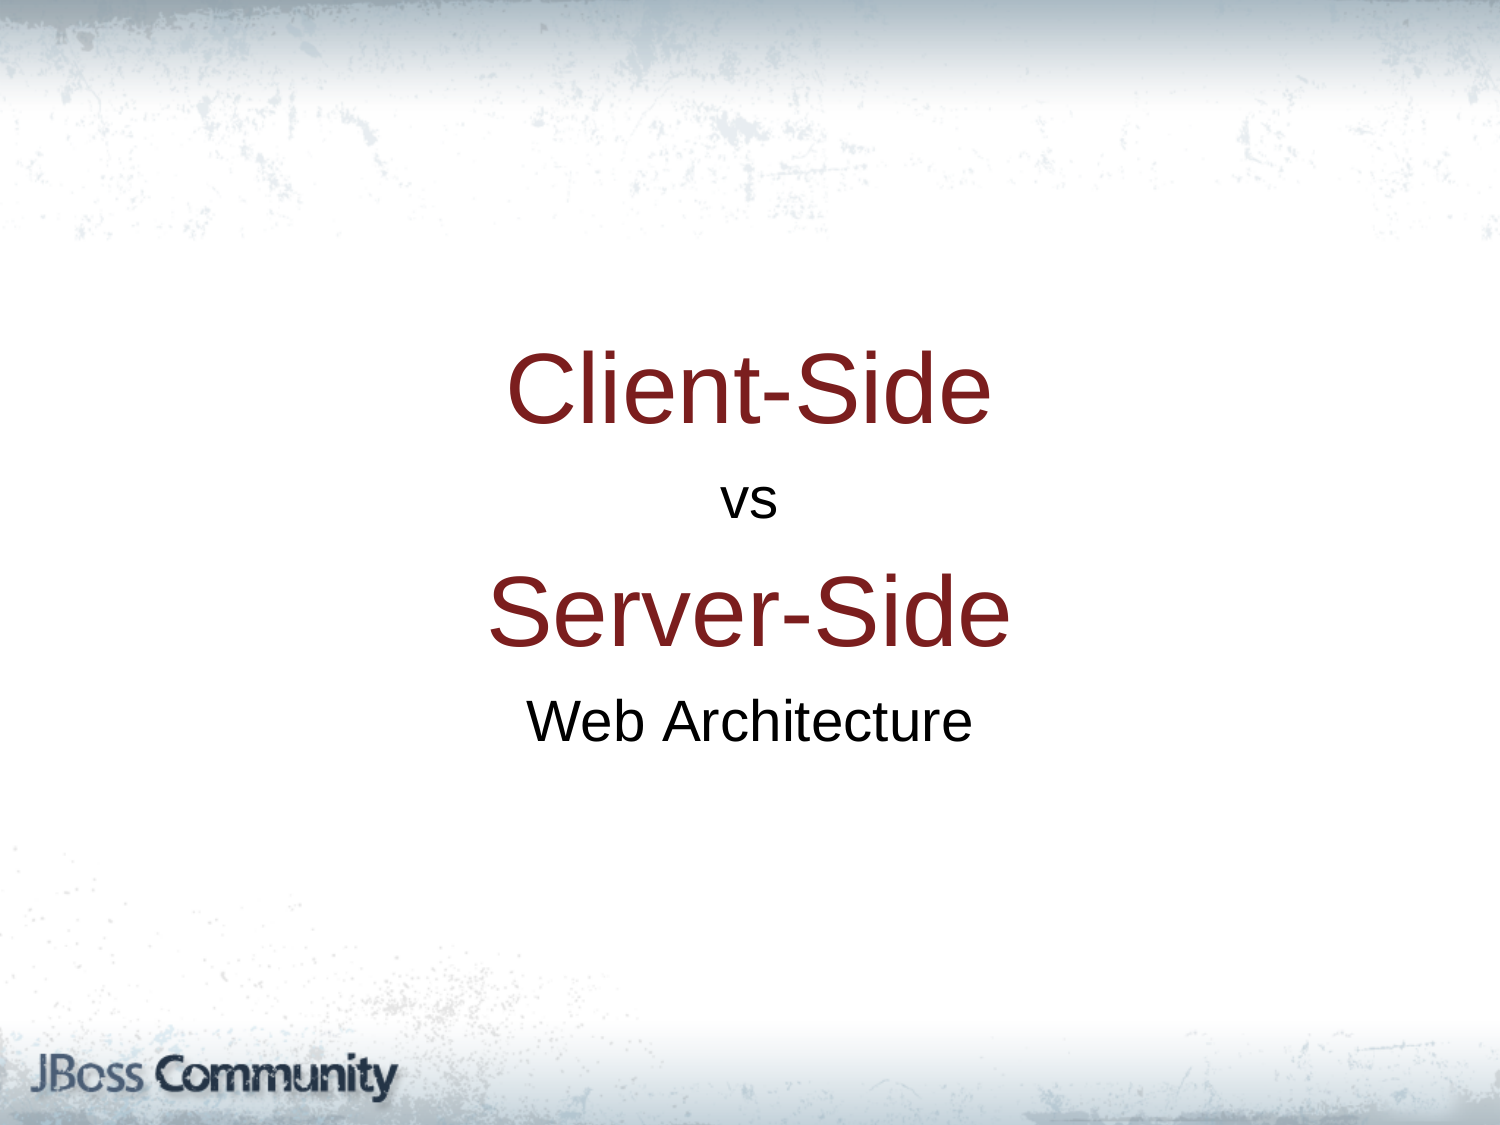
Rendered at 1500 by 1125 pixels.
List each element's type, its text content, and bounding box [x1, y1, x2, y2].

subtitle Client-Side vs Server-Side Web Architecture [112, 76, 1388, 1001]
picture [0, 0, 1500, 1125]
